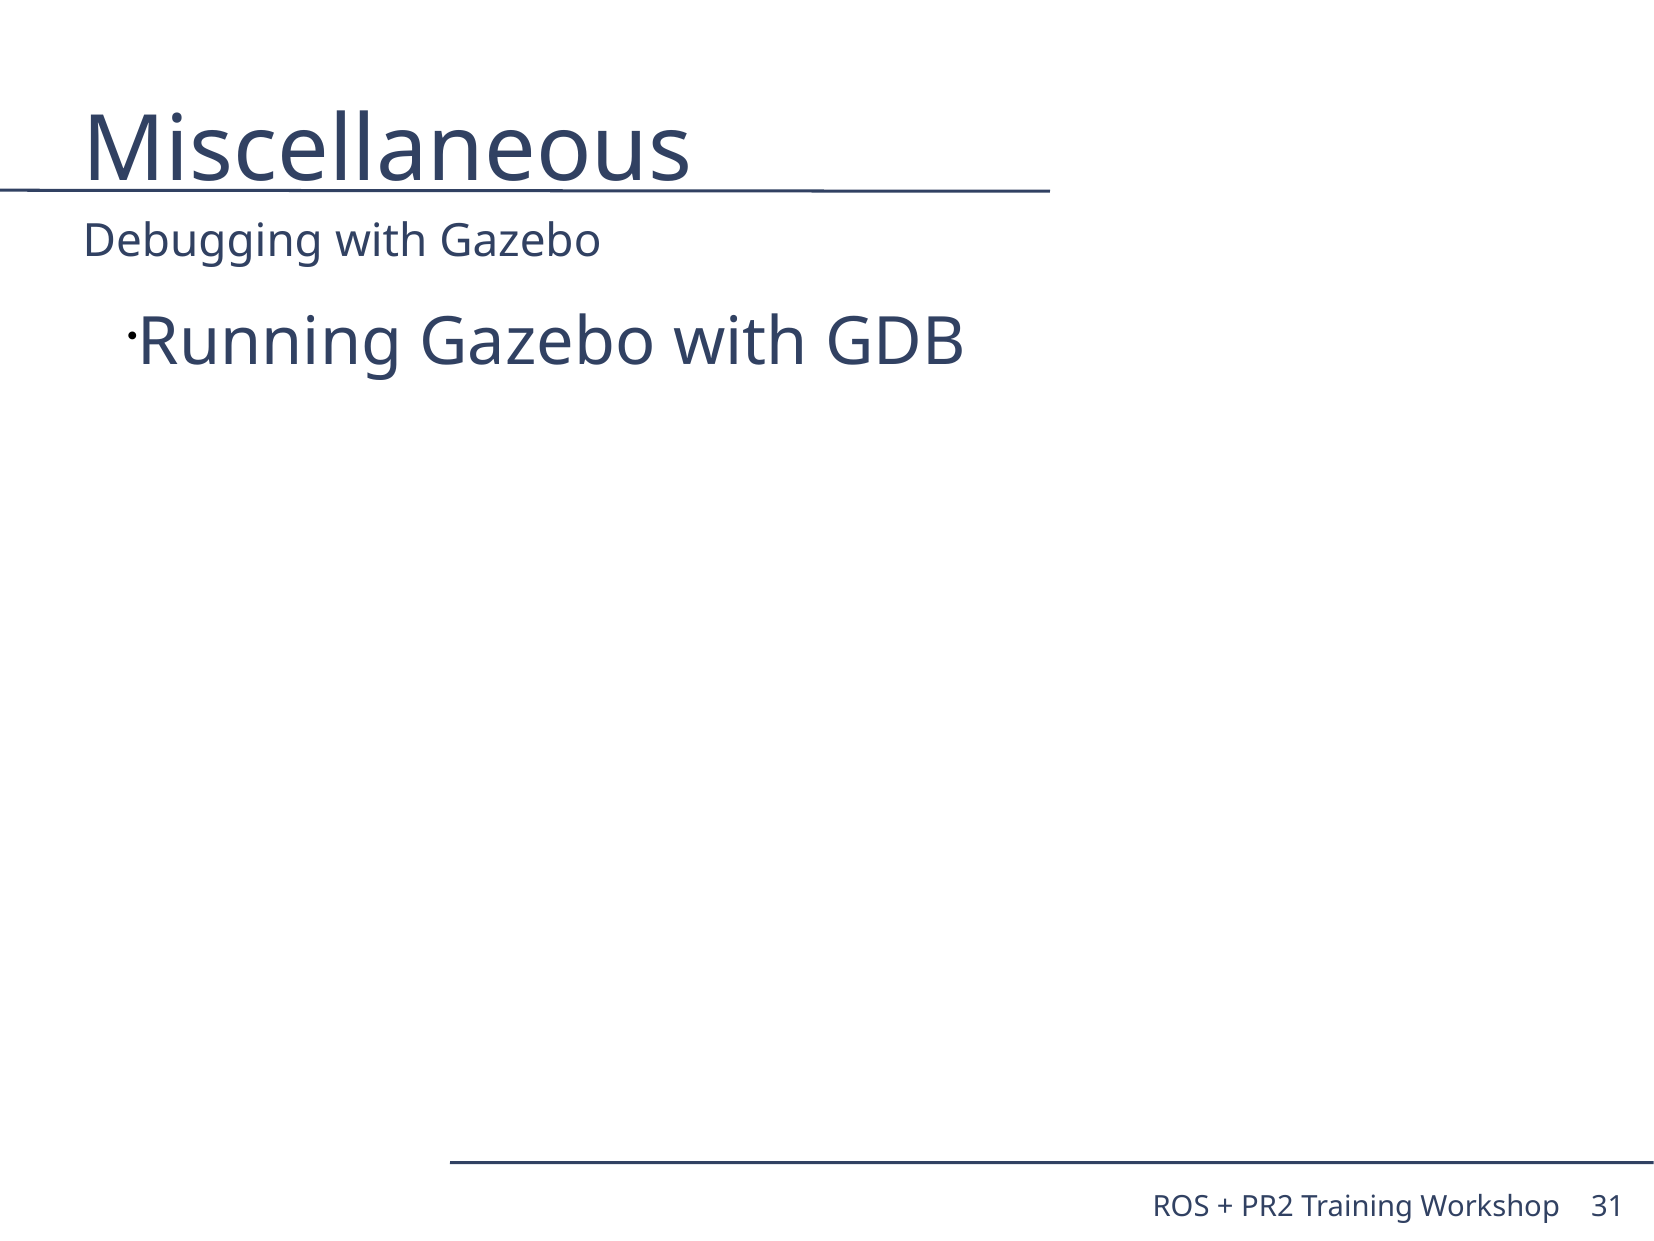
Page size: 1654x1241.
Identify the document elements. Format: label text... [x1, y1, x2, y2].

title Miscellaneous Debugging with Gazebo [82, 73, 1571, 281]
text_box Running Gazebo with GDB [112, 286, 1538, 804]
